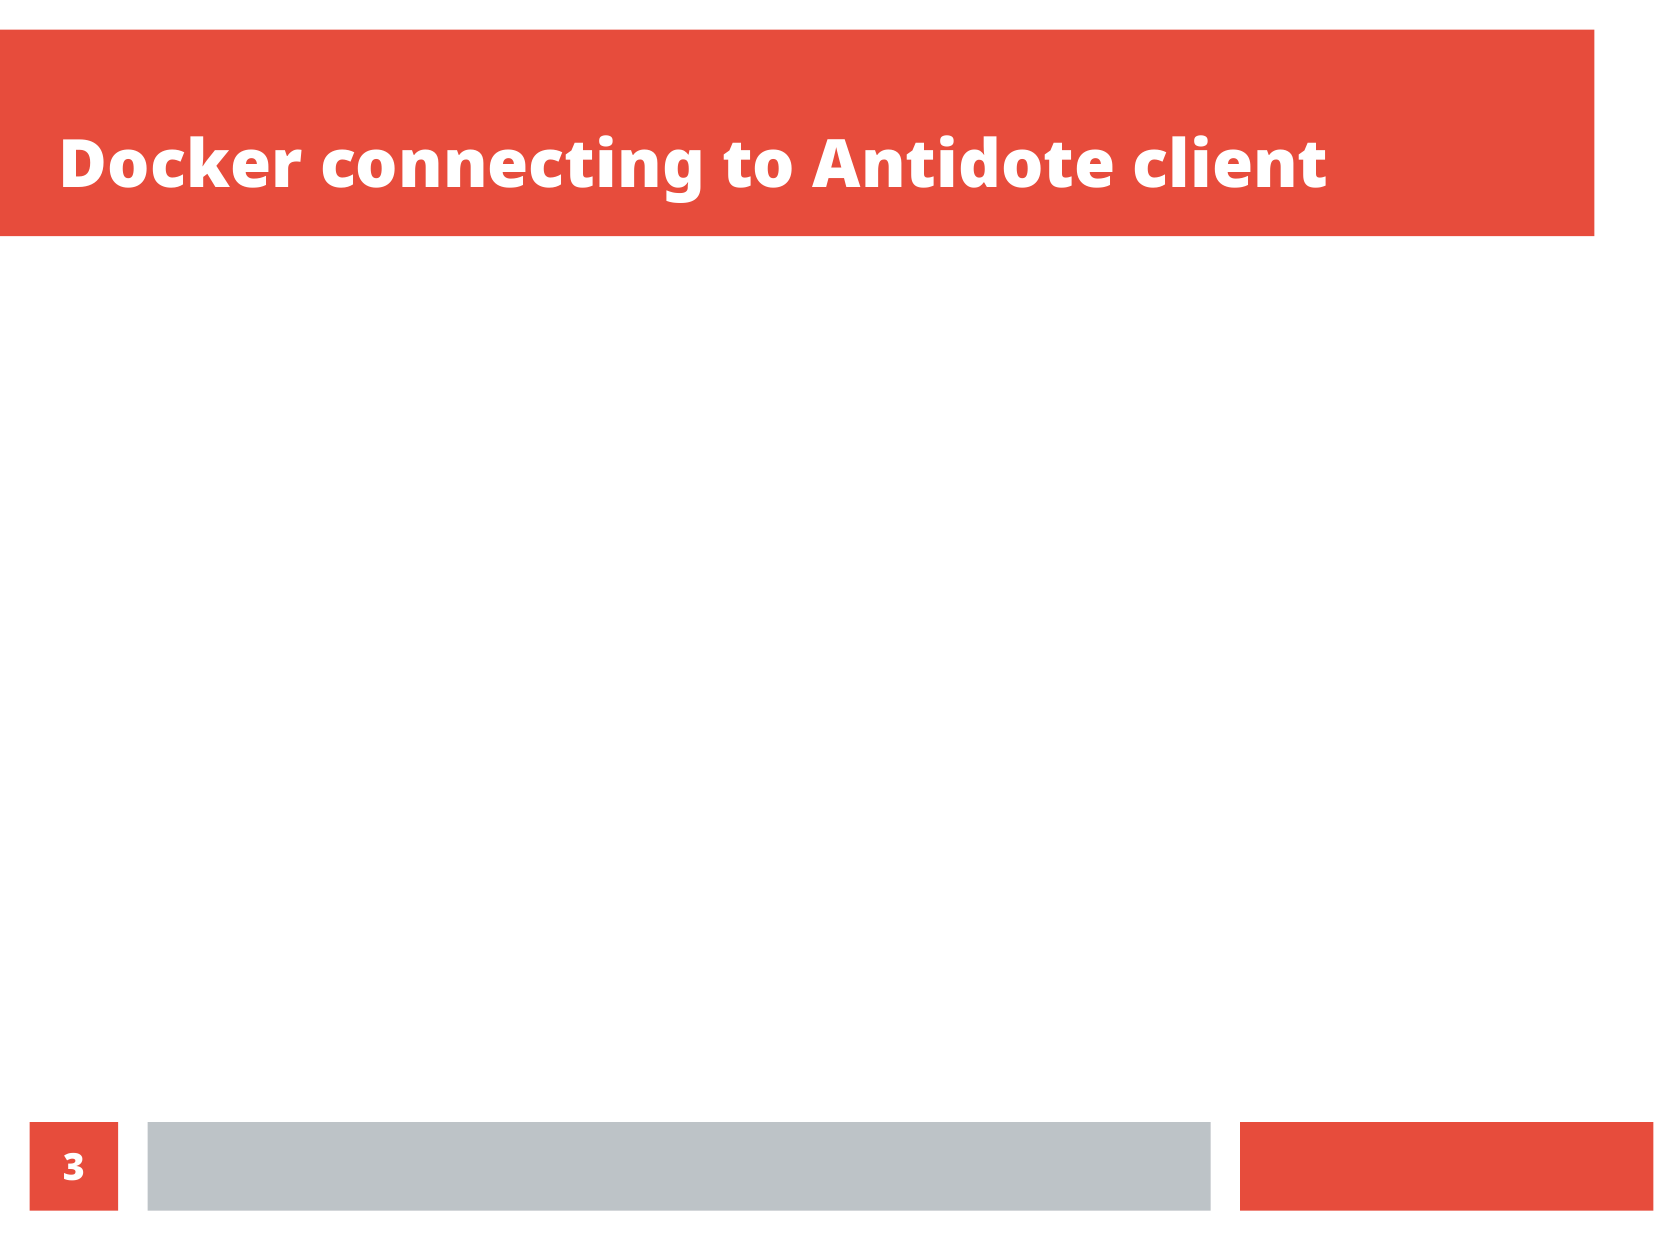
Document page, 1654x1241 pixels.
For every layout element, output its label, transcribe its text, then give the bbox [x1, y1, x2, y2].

title Docker connecting to Antidote client [59, 59, 1595, 207]
